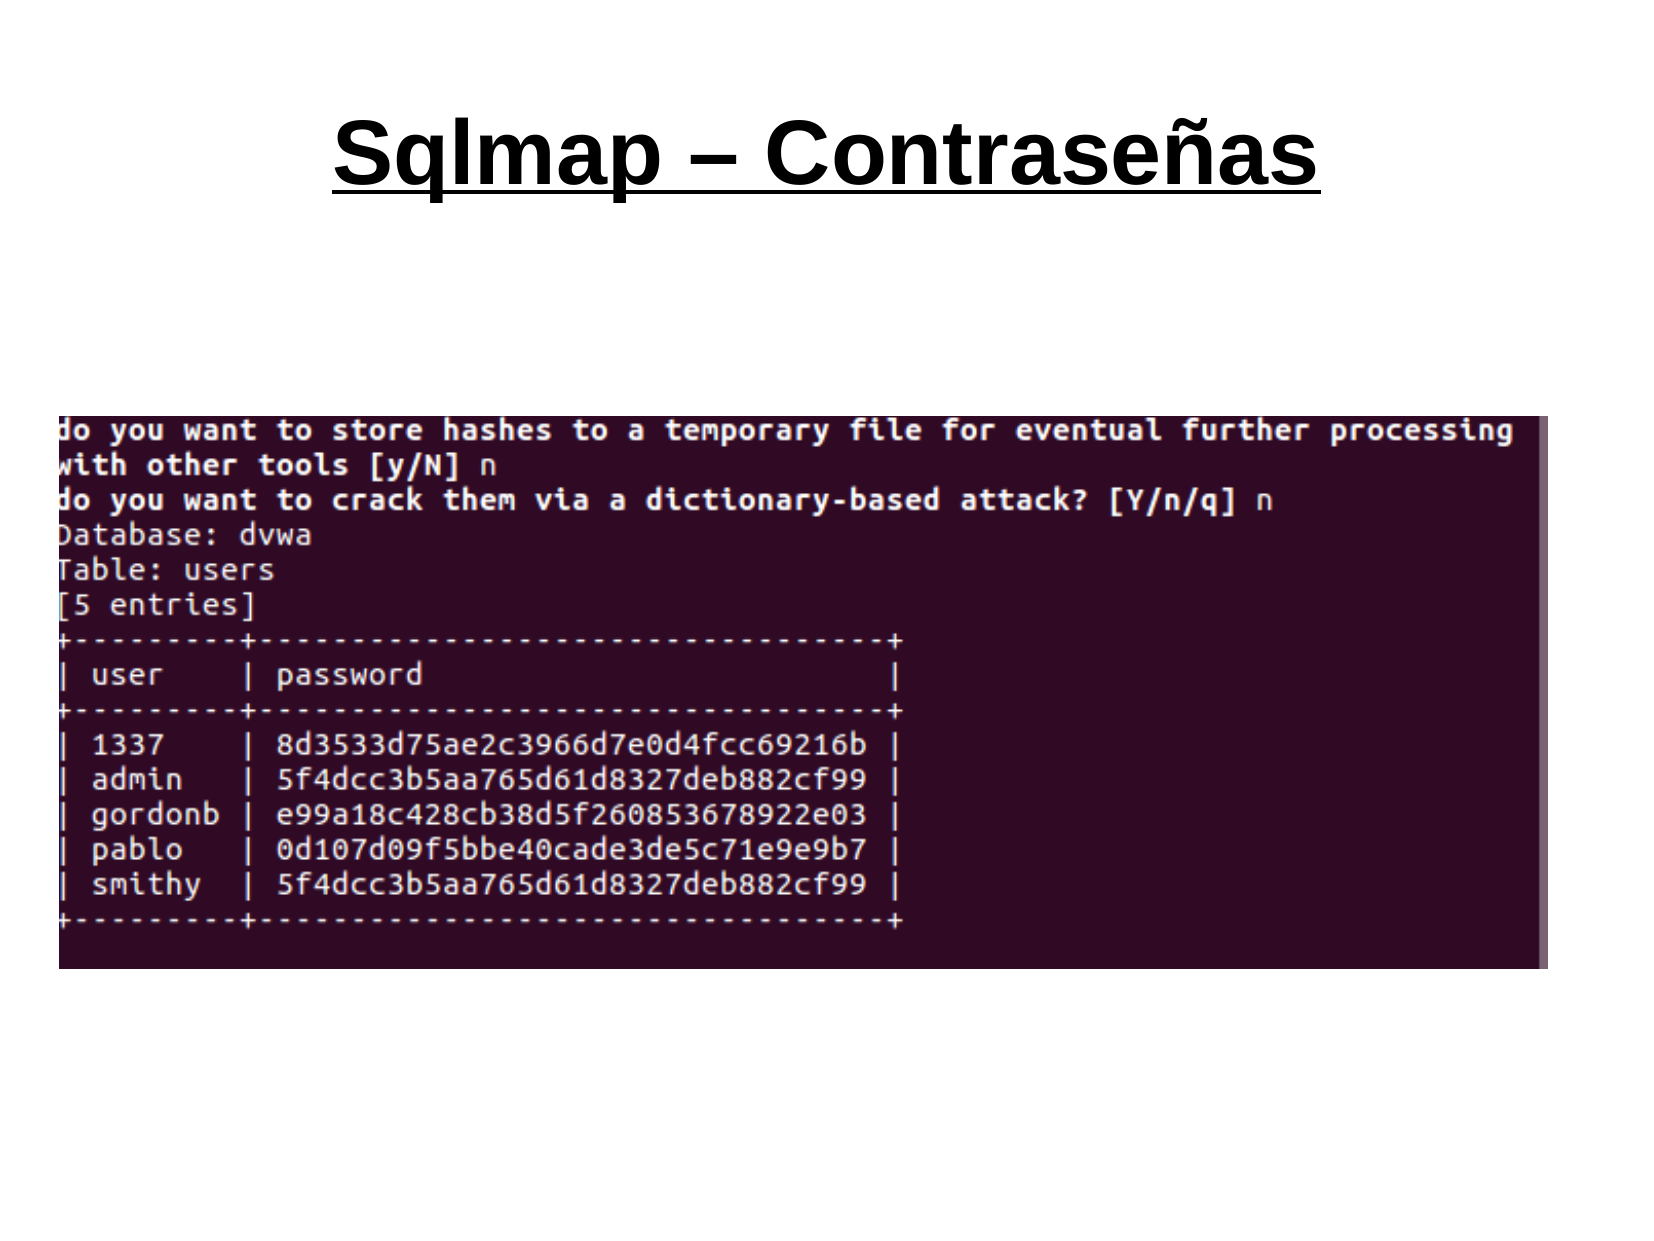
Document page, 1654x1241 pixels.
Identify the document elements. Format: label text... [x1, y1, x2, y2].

picture [59, 416, 1548, 969]
title Sqlmap – Contraseñas [82, 49, 1571, 257]
